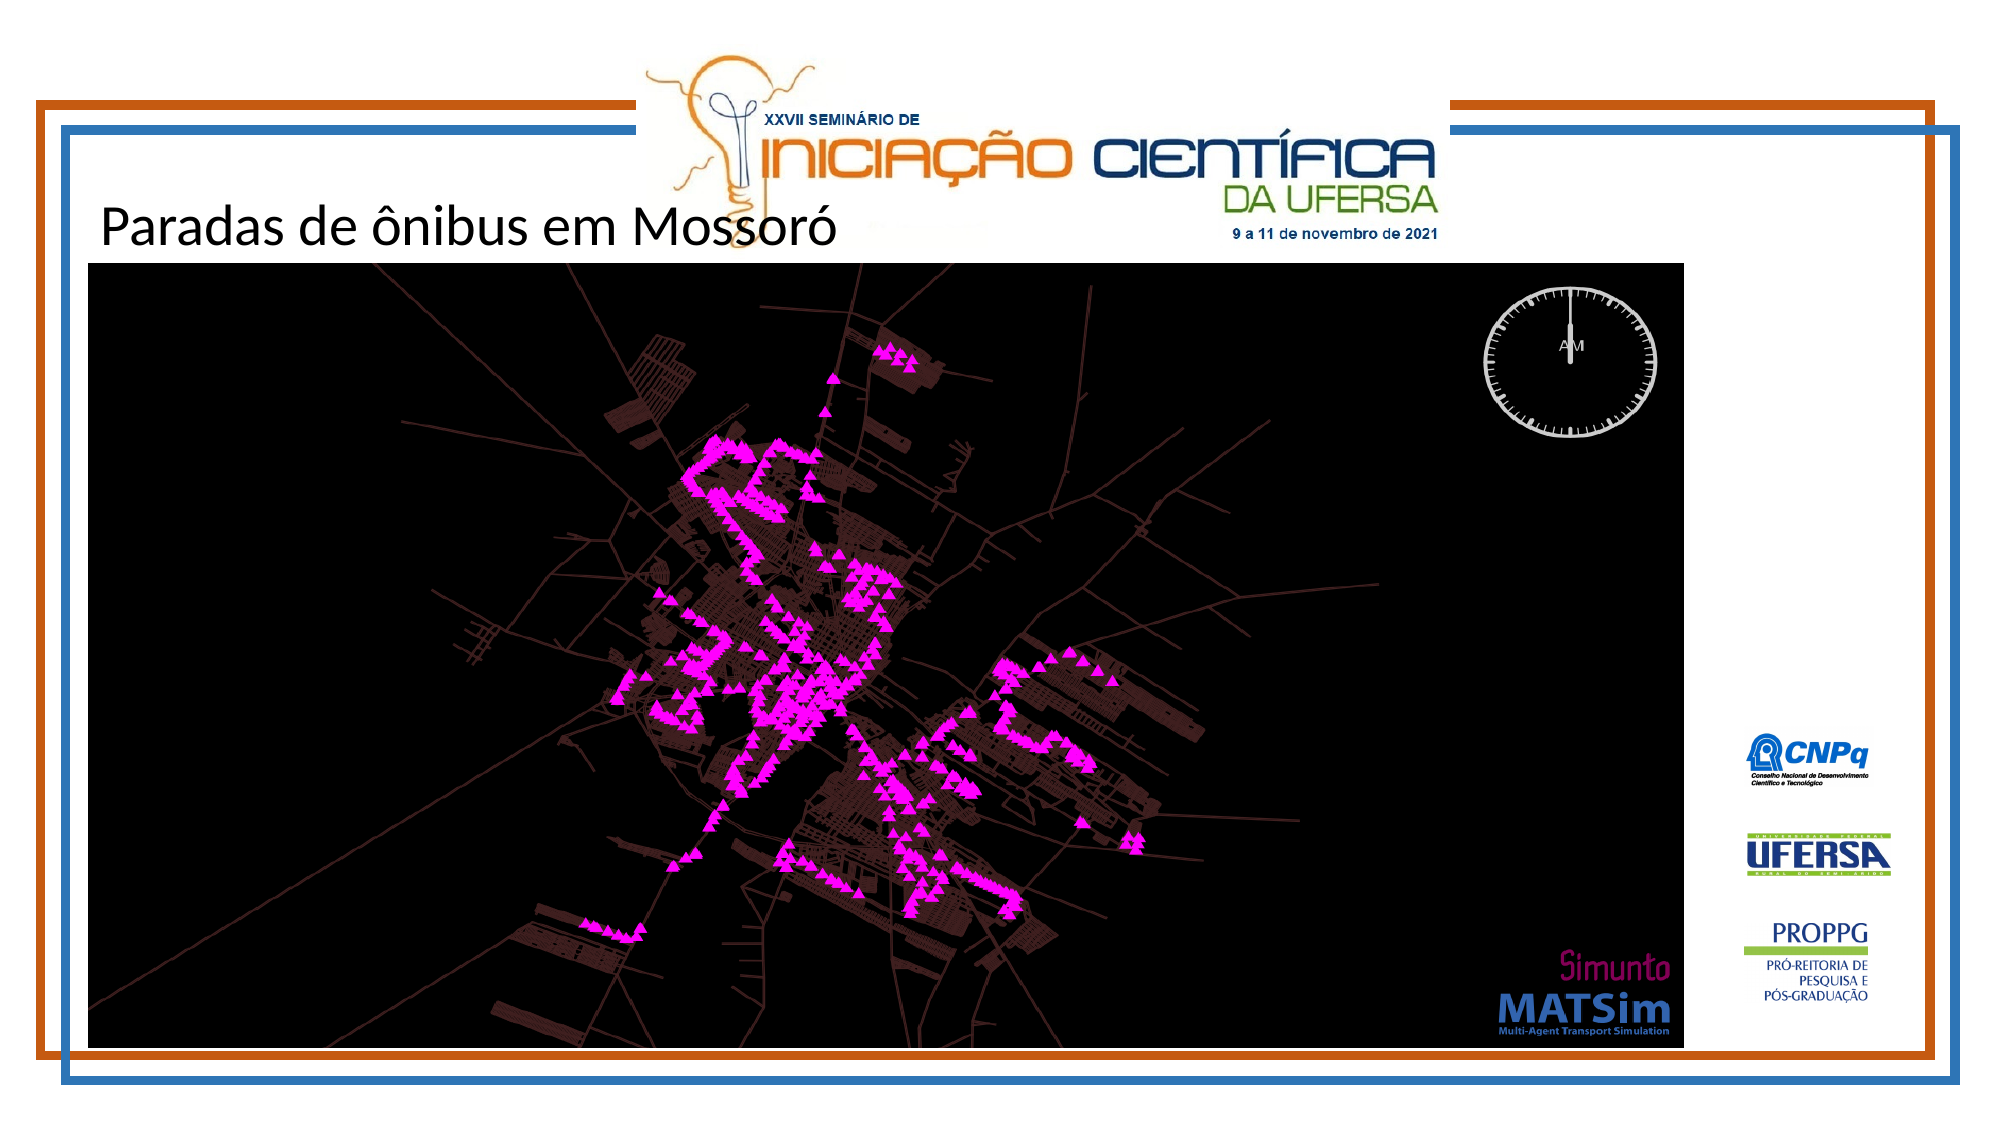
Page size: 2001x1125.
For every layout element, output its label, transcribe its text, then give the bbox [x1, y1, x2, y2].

picture [636, 44, 1450, 203]
picture [1744, 923, 1868, 1003]
list Paradas de ônibus em Mossoró [29, 203, 1830, 857]
picture [1830, 726, 1874, 787]
picture [88, 263, 1684, 1048]
picture [1747, 833, 1891, 876]
